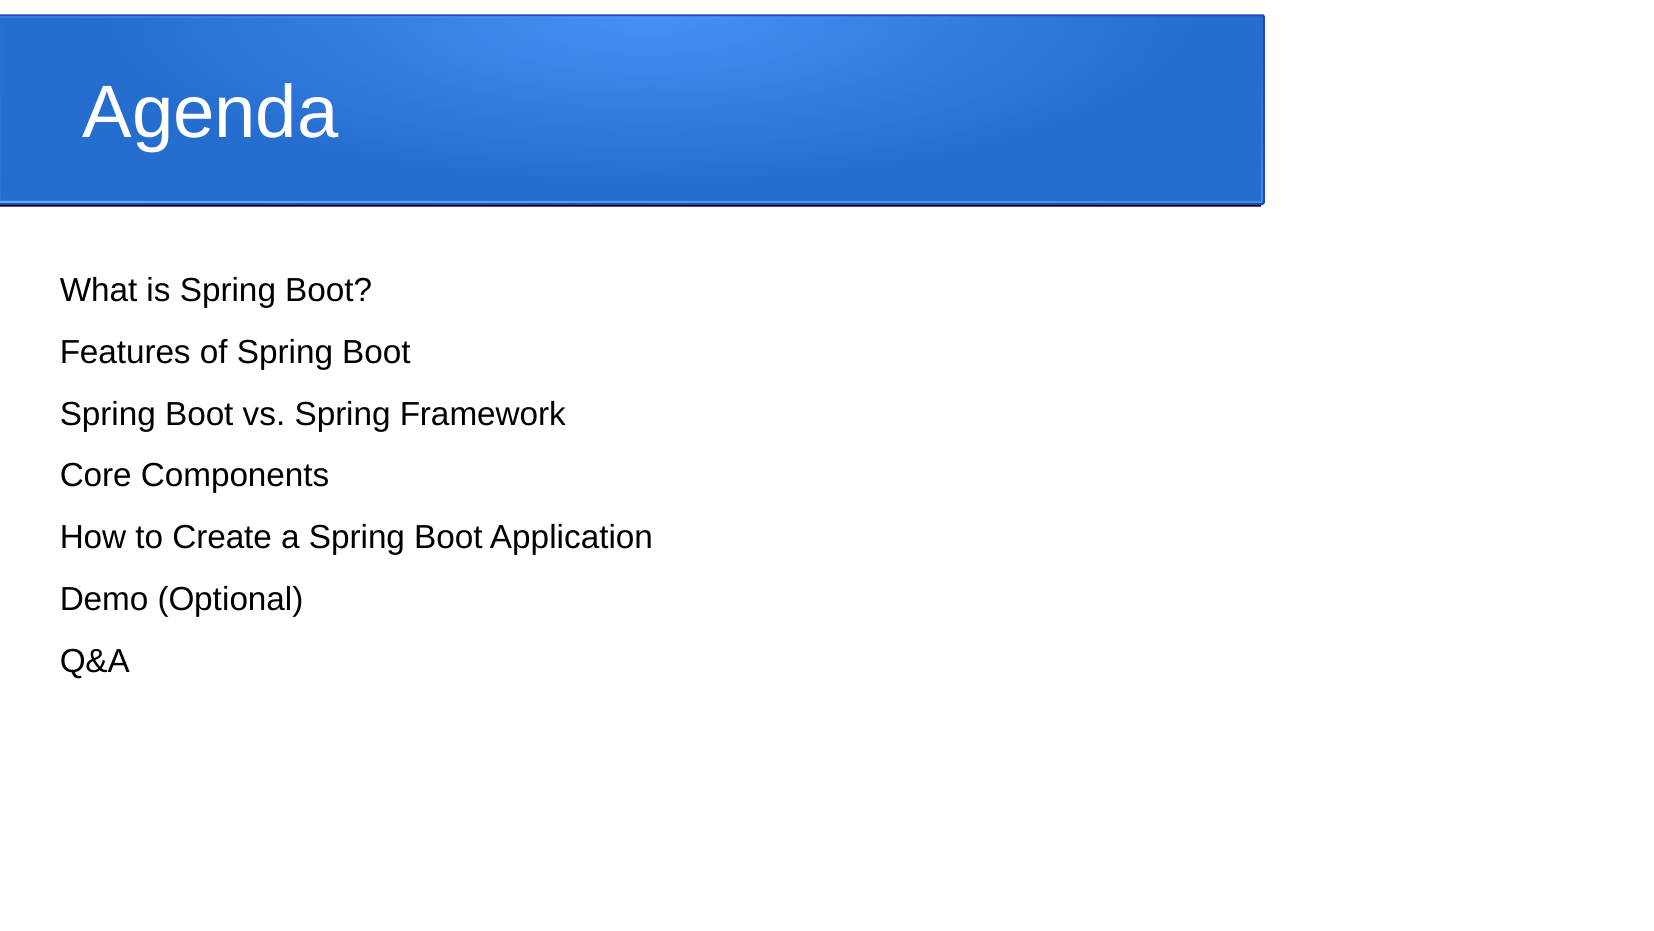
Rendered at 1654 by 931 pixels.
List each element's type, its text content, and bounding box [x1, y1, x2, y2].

title Agenda [82, 35, 1235, 189]
text_box What is Spring Boot? Features of Spring Boot Spring Boot vs. Spring Framework Core Components How to Create a Spring Boot Application Demo (Optional) Q&A [45, 264, 879, 736]
